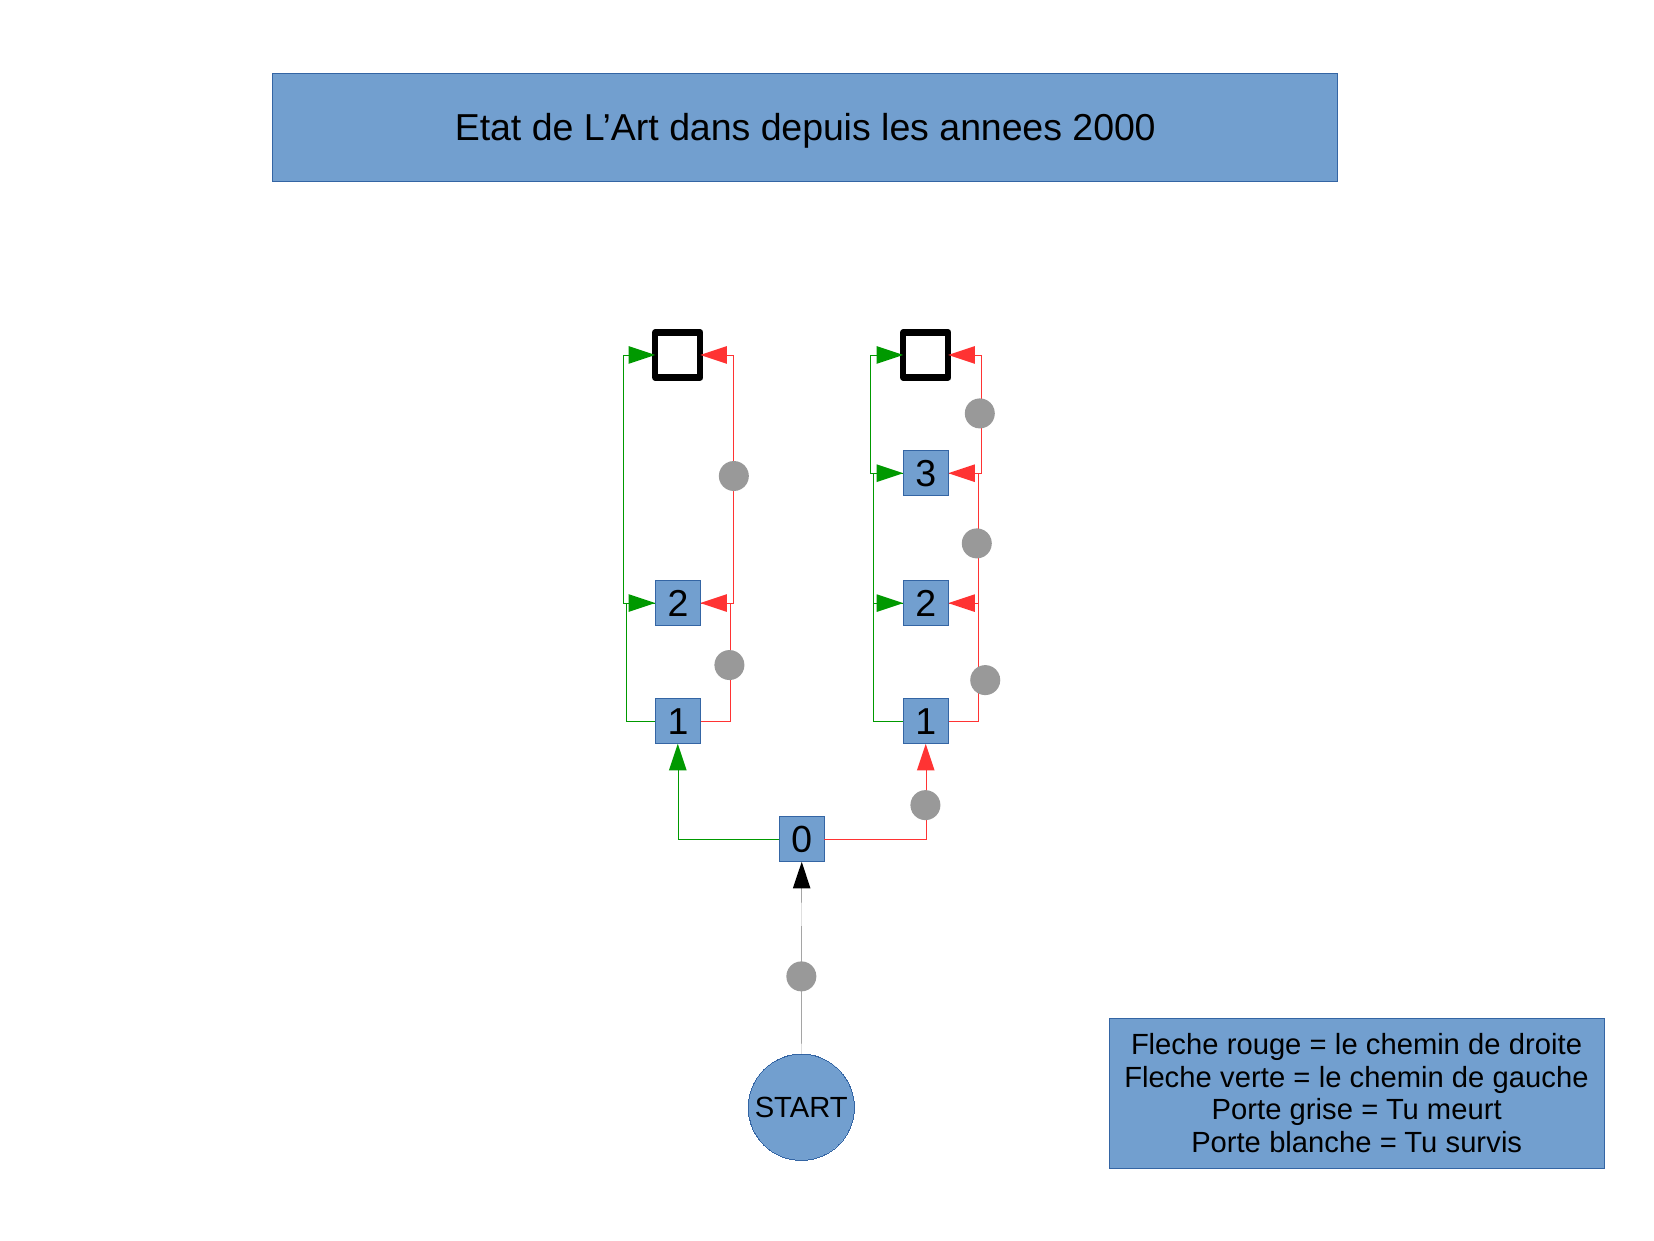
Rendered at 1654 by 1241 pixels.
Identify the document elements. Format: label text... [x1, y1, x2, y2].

text_box [718, 460, 749, 492]
text_box [961, 528, 992, 559]
text_box [910, 790, 941, 821]
text_box START [748, 1054, 855, 1161]
text_box [964, 398, 995, 429]
text_box [786, 961, 817, 992]
text_box 2 [903, 580, 949, 626]
text_box Fleche rouge = le chemin de droite Fleche verte = le chemin de gauche Porte grise = Tu meurt Porte blanche = Tu survis [1109, 1018, 1605, 1169]
text_box 1 [655, 698, 701, 744]
text_box [714, 650, 745, 681]
text_box 0 [779, 816, 825, 862]
text_box [970, 665, 1001, 696]
text_box 1 [903, 698, 949, 744]
text_box Etat de L’Art dans depuis les annees 2000 [272, 73, 1338, 182]
text_box [903, 332, 949, 378]
text_box [655, 332, 701, 378]
text_box 3 [903, 450, 949, 496]
text_box 2 [655, 580, 701, 626]
